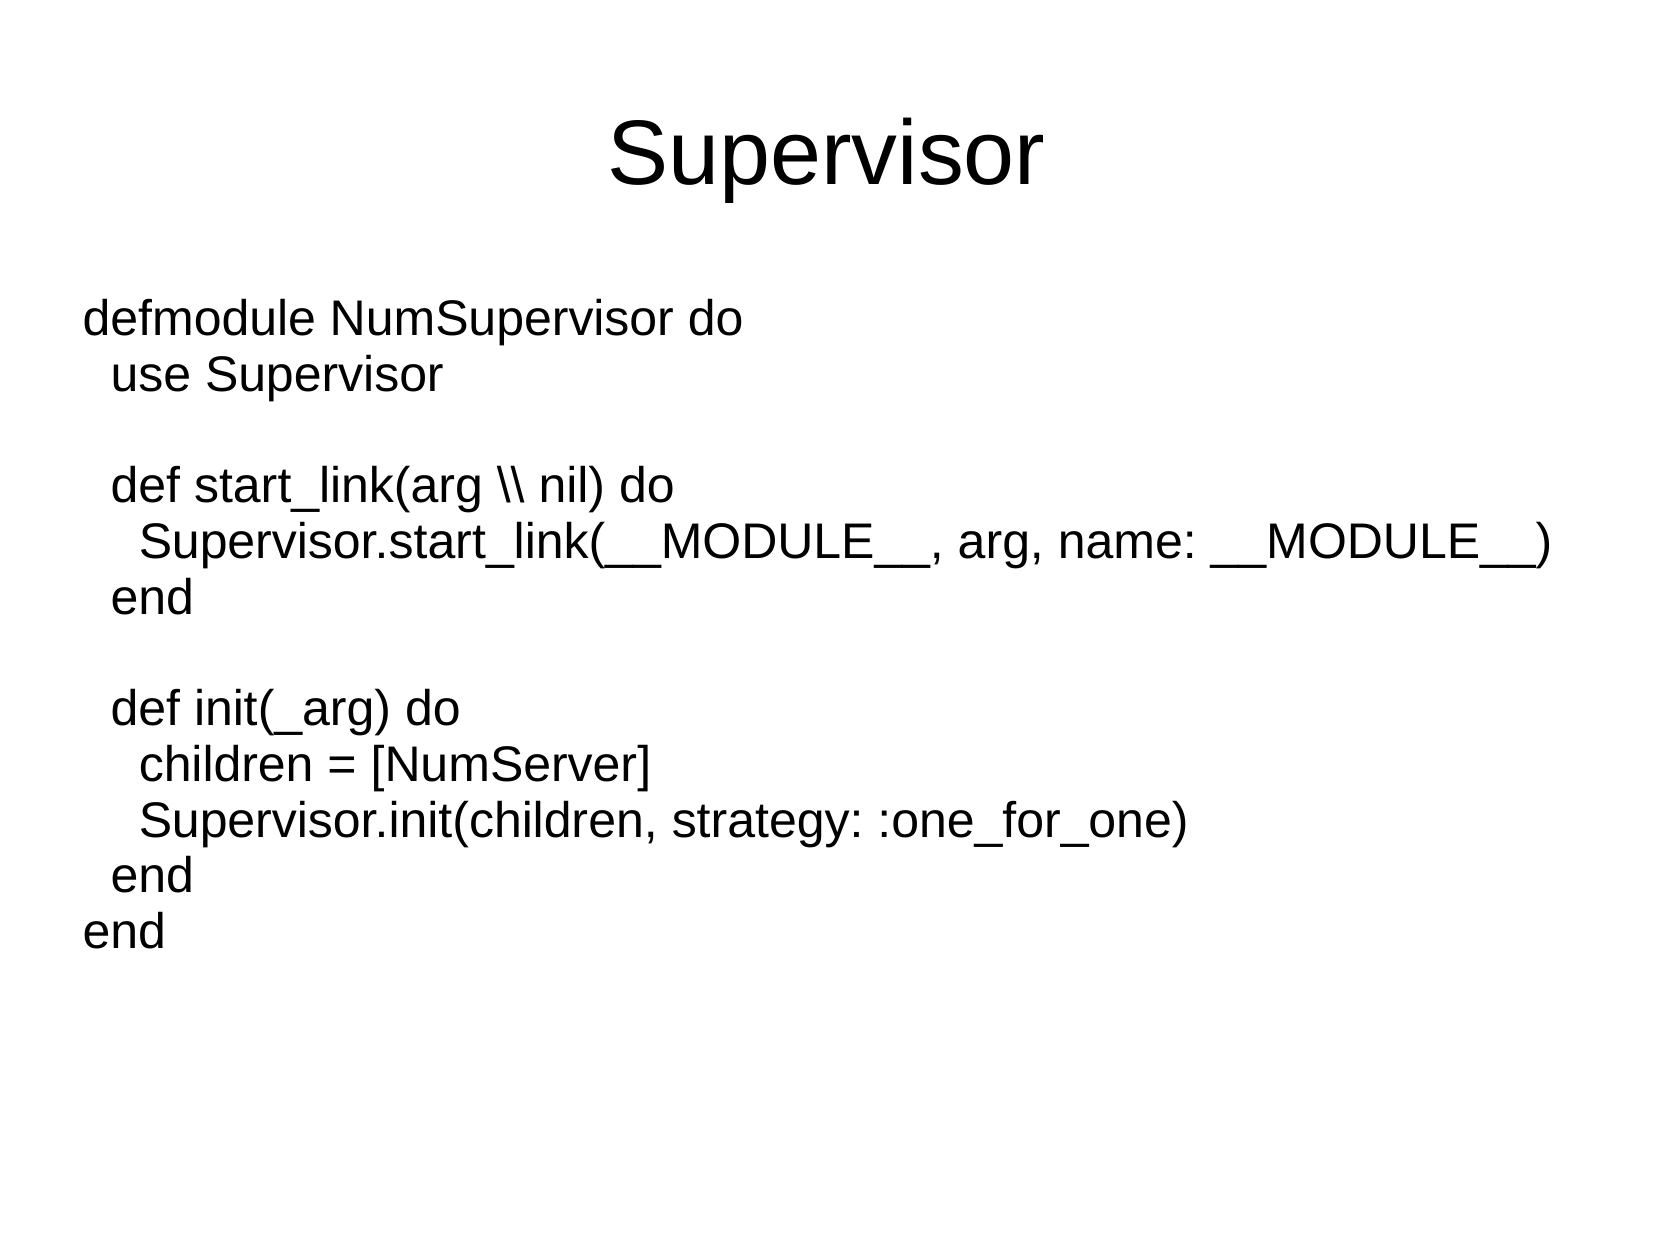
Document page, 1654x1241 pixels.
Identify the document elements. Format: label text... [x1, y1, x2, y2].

title Supervisor [82, 49, 1571, 257]
subtitle defmodule NumSupervisor do use Supervisor def start_link(arg \\ nil) do Supervisor.start_link(__MODULE__, arg, name: __MODULE__) end def init(_arg) do children = [NumServer] Supervisor.init(children, strategy: :one_for_one) end end [82, 290, 1571, 1010]
